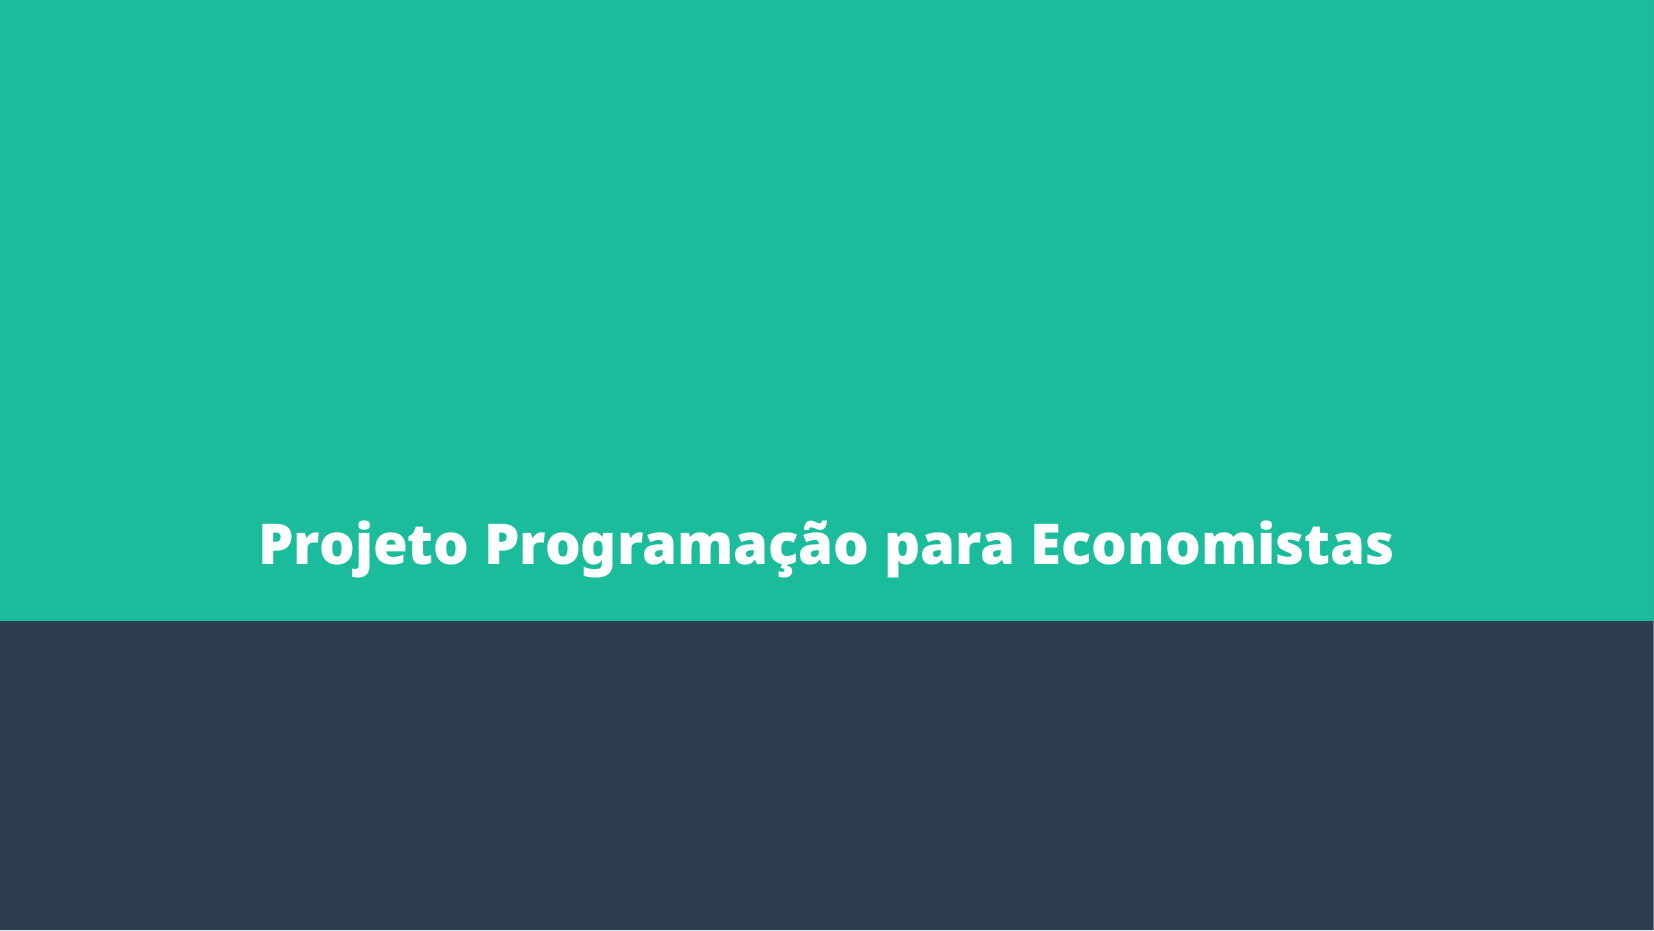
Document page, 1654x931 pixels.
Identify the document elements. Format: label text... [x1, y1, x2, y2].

title Projeto Programação para Economistas [59, 463, 1595, 585]
